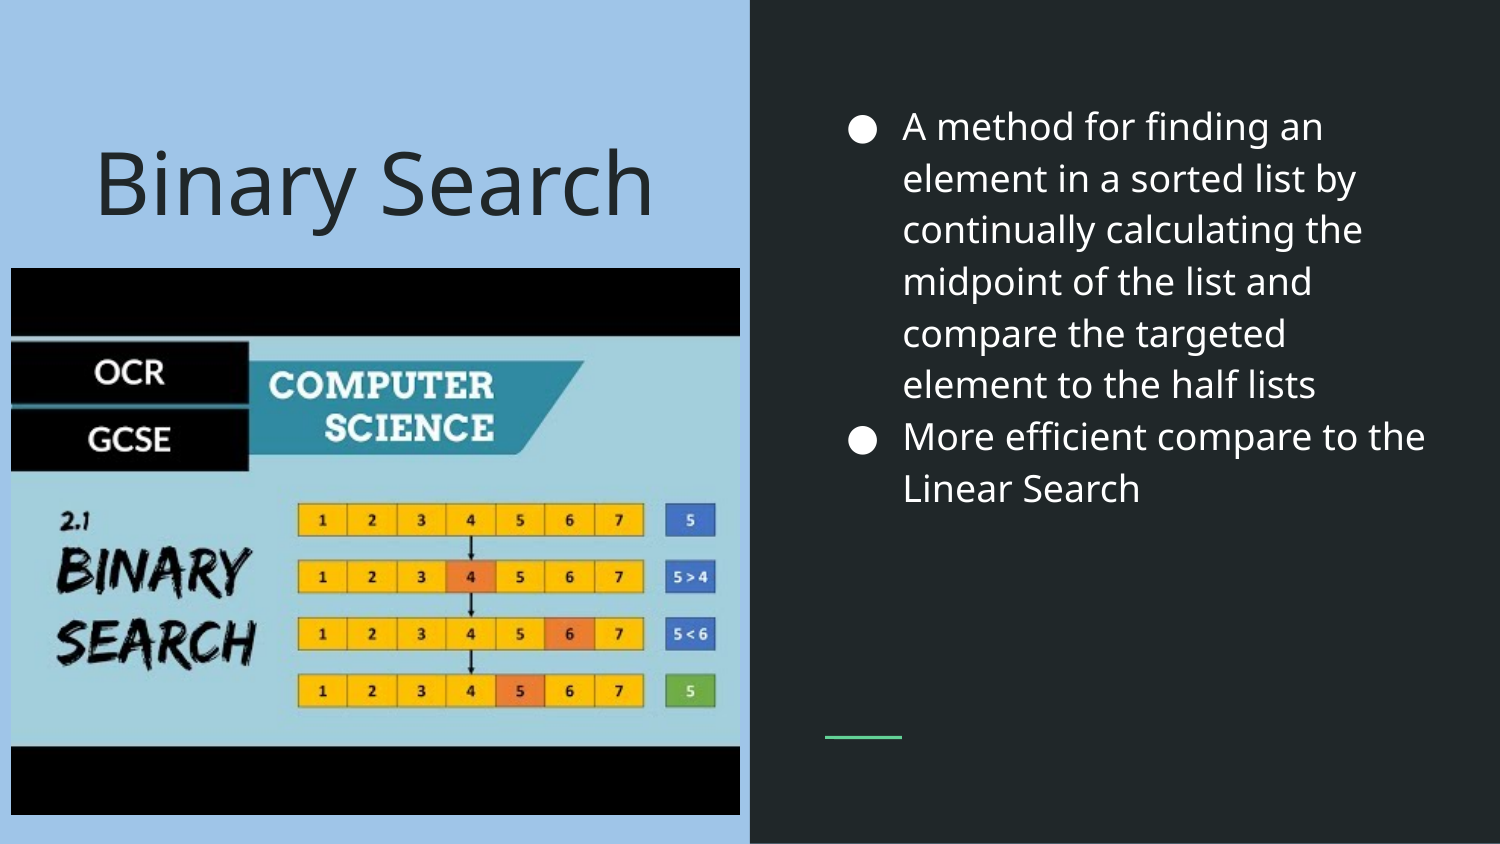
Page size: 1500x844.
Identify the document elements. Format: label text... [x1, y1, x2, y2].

list A method for finding an element in a sorted list by continually calculating the midpoint of the list and compare the targeted element to the half lists More efficient compare to the Linear Search [812, 0, 1442, 607]
picture [11, 268, 740, 815]
title Binary Search [43, 0, 708, 248]
